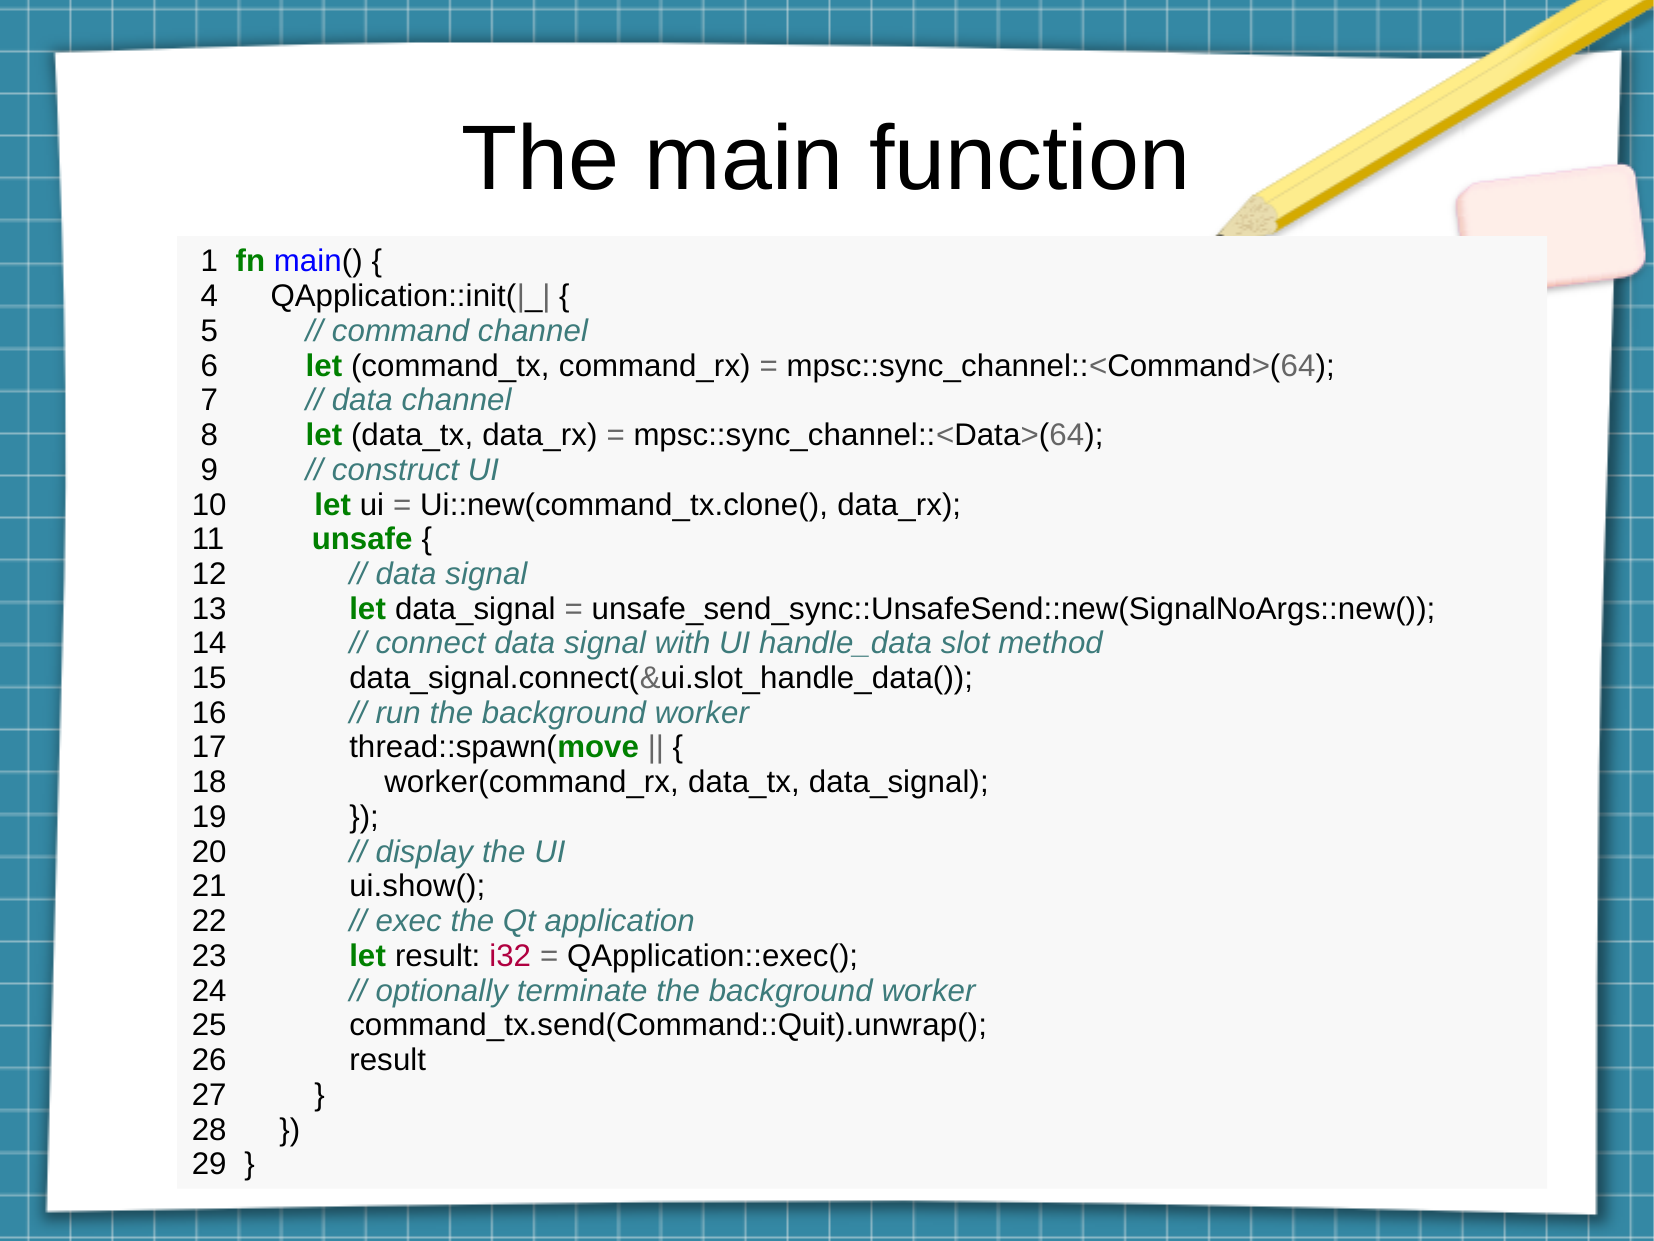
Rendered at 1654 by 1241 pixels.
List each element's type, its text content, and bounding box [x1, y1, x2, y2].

text_box The main function [82, 49, 1571, 257]
text_box 1 fn main() { 4 QApplication::init(|_| { 5 // command channel 6 let (command_tx, command_rx) = mpsc::sync_channel::<Command>(64); 7 // data channel 8 let (data_tx, data_rx) = mpsc::sync_channel::<Data>(64); 9 // construct UI 10 let ui = Ui::new(command_tx.clone(), data_rx); 11 unsafe { 12 // data signal 13 let data_signal = unsafe_send_sync::UnsafeSend::new(SignalNoArgs::new()); 14 // connect data signal with UI handle_data slot method 15 data_signal.connect(&ui.slot_handle_data()); 16 // run the background worker 17 thread::spawn(move || { 18 worker(command_rx, data_tx, data_signal); 19 }); 20 // display the UI 21 ui.show(); 22 // exec the Qt application 23 let result: i32 = QApplication::exec(); 24 // optionally terminate the background worker 25 command_tx.send(Command::Quit).unwrap(); 26 result 27 } 28 }) 29 } [177, 236, 1548, 1189]
picture [0, 0, 1654, 1241]
